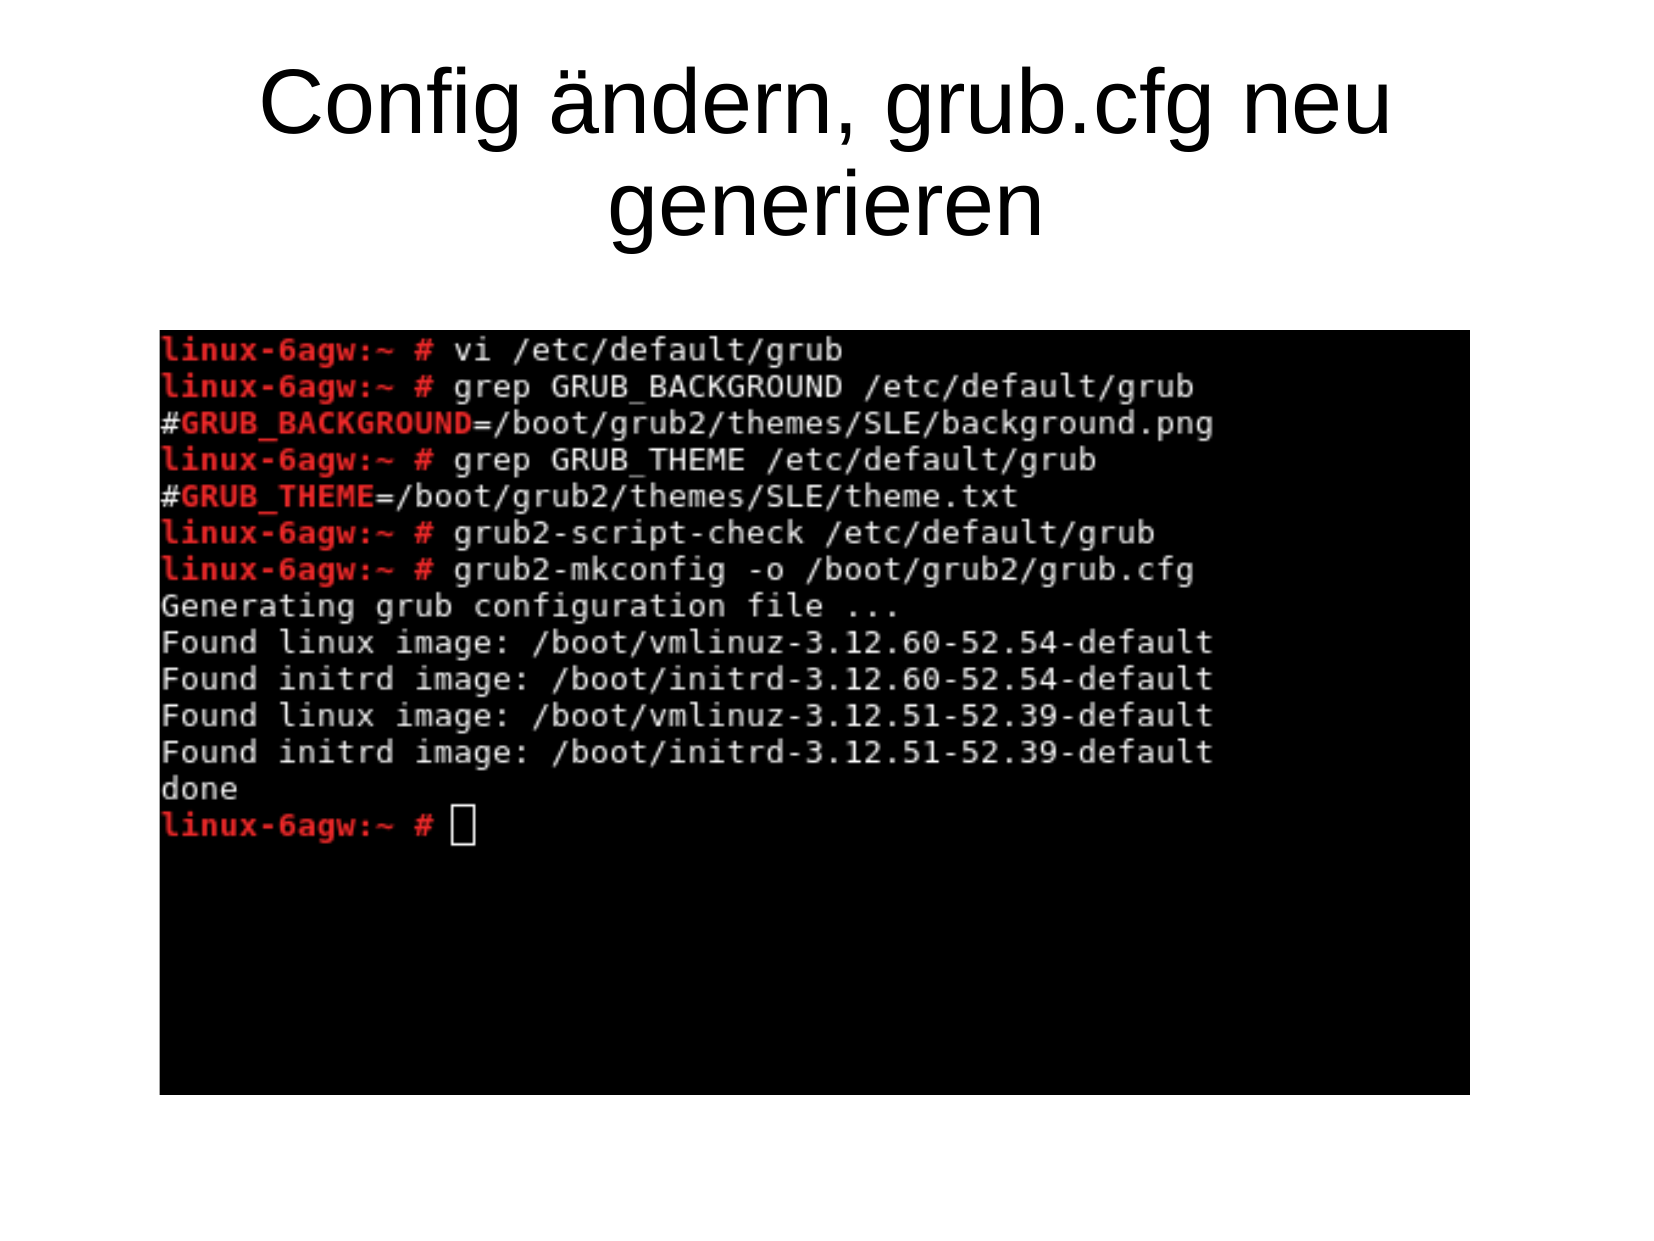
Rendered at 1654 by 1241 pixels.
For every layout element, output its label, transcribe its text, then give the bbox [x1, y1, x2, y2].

title Config ändern, grub.cfg neu generieren [82, 49, 1571, 257]
picture [159, 330, 1471, 1096]
